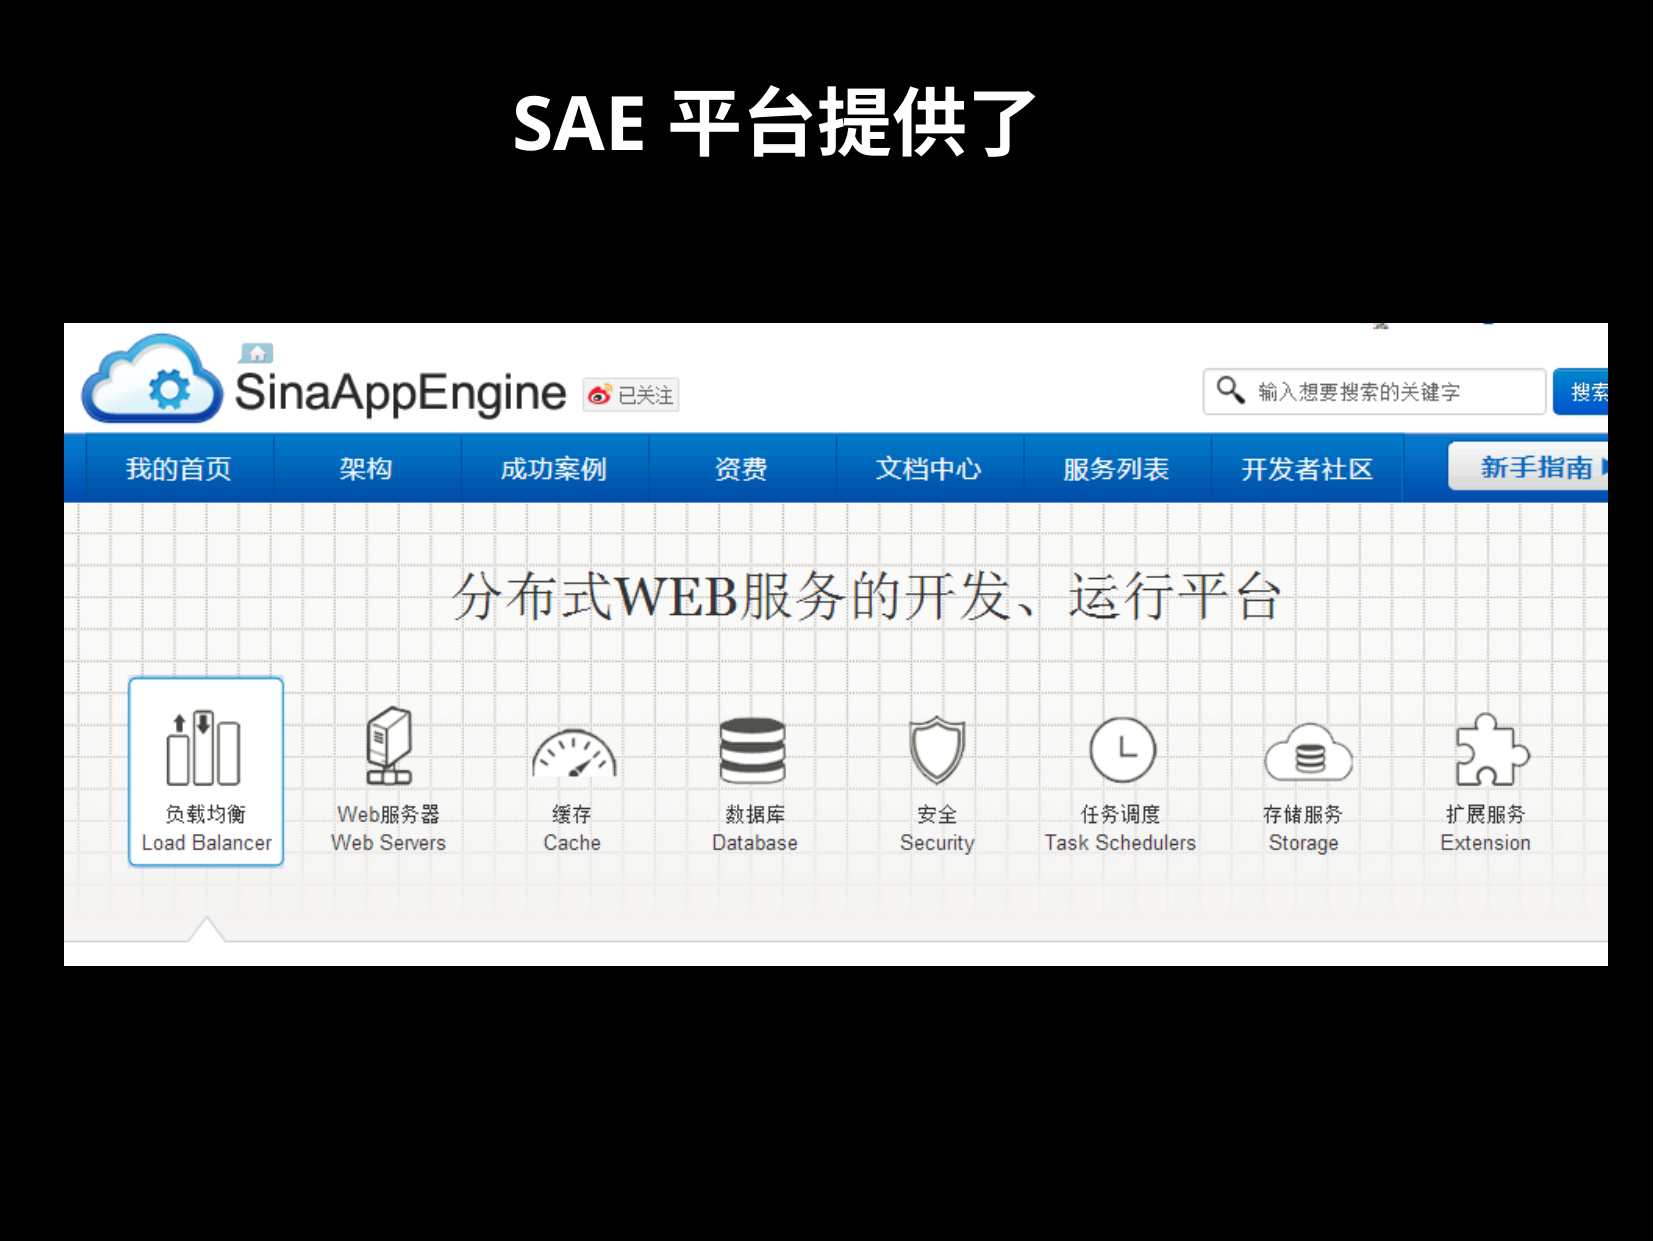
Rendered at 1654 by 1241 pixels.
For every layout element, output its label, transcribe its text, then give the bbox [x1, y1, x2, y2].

picture [64, 323, 1608, 966]
text_box SAE平台提供了 [324, 56, 1265, 171]
